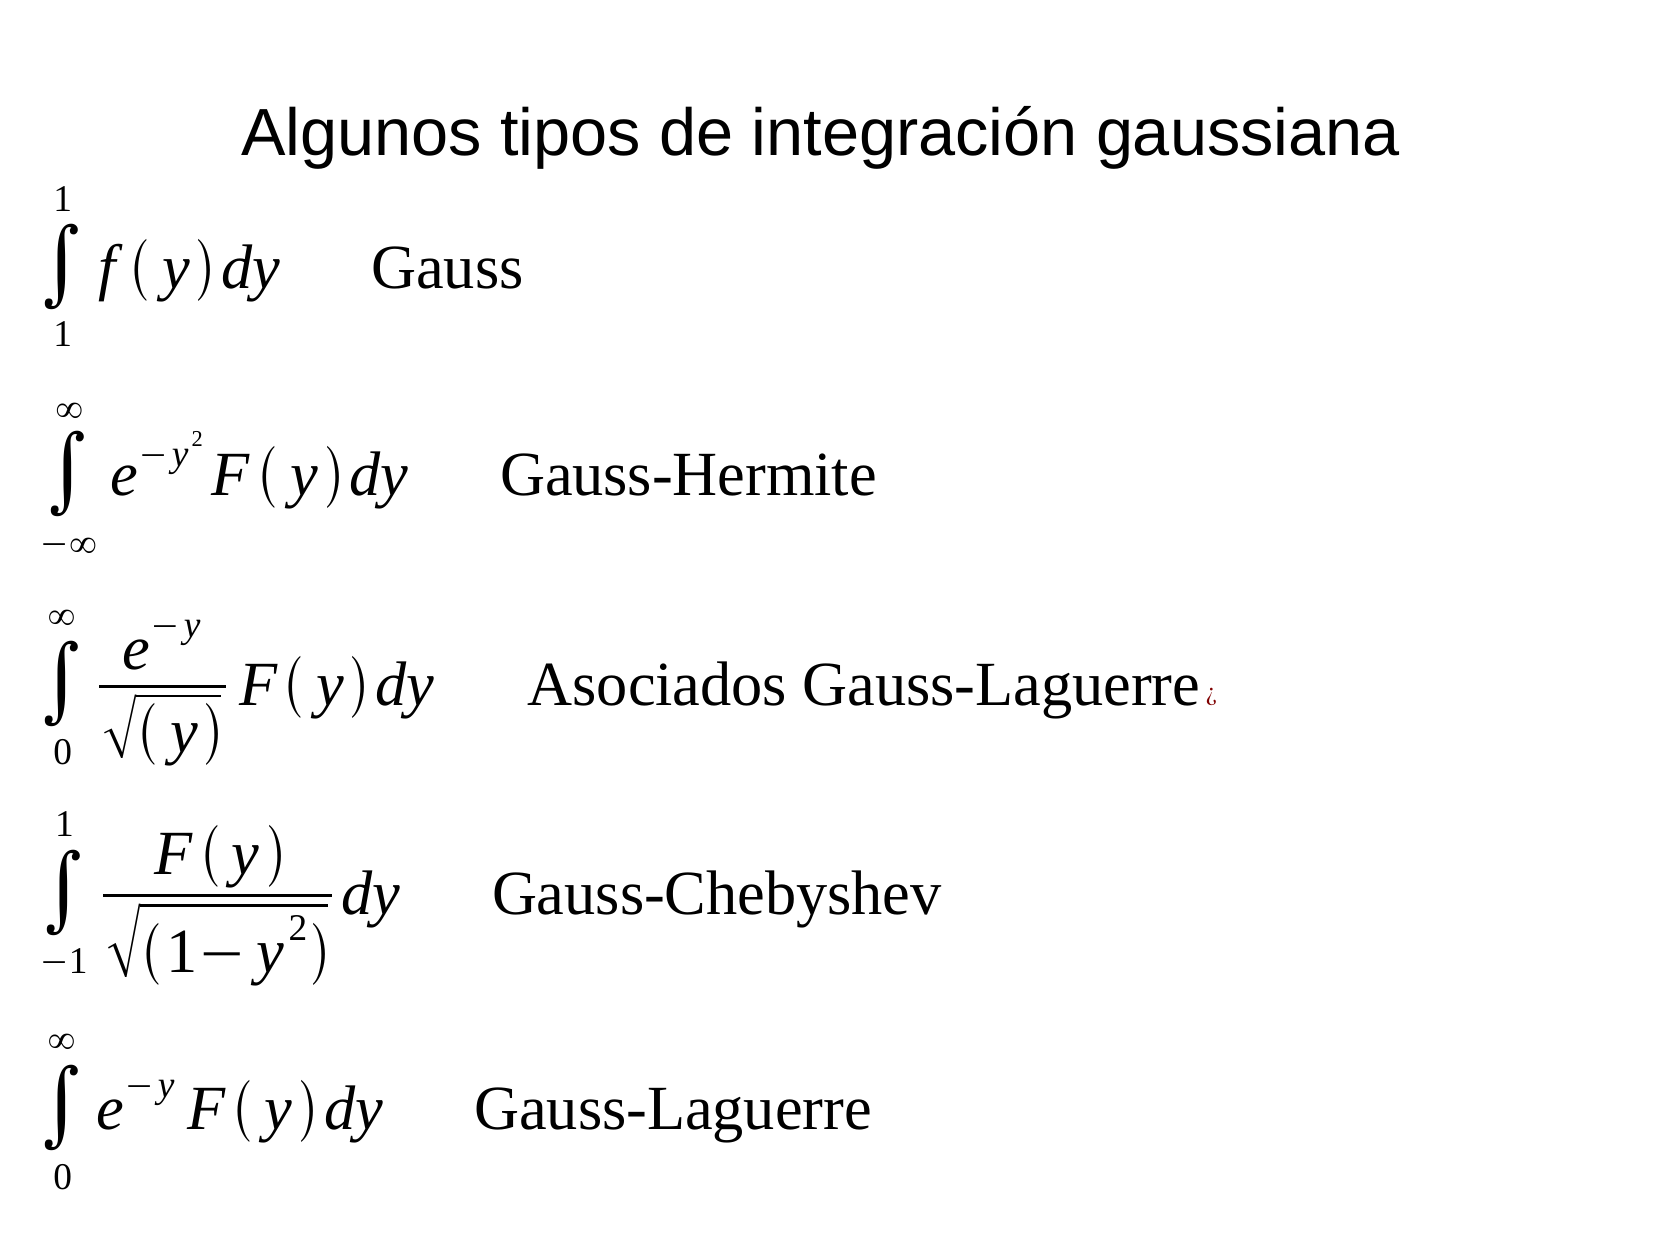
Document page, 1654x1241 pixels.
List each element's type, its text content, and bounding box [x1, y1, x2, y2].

title Algunos tipos de integración gaussiana [76, 29, 1565, 237]
chart [29, 177, 1223, 1197]
